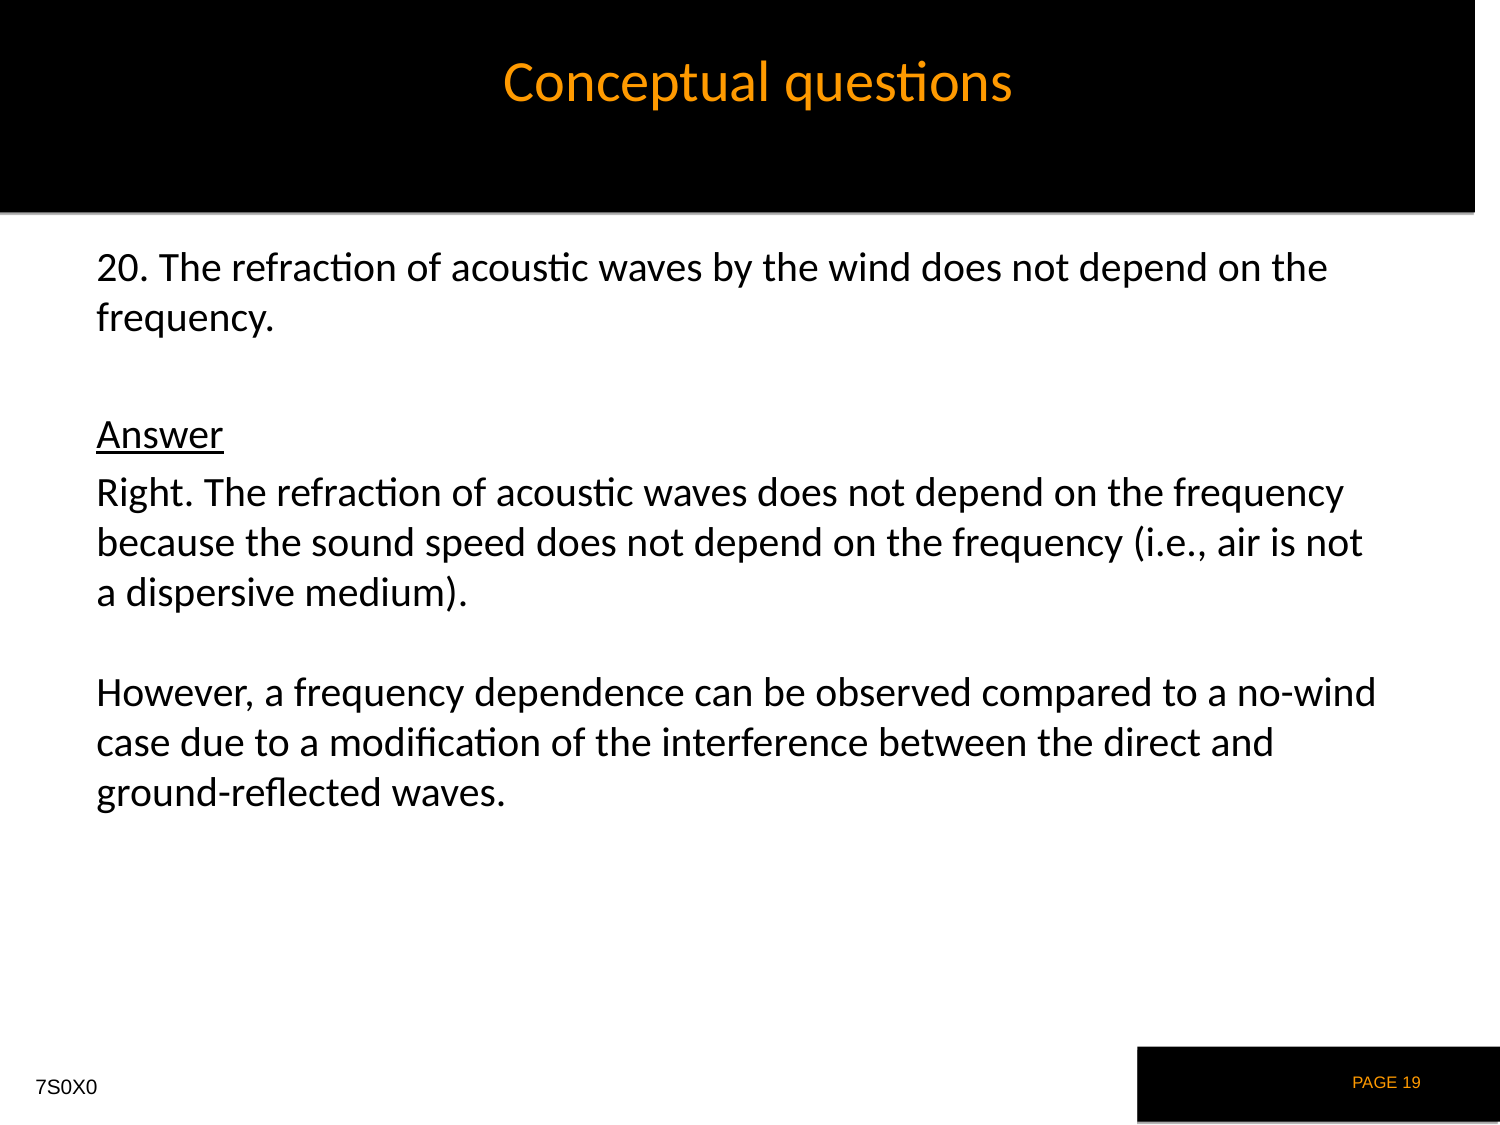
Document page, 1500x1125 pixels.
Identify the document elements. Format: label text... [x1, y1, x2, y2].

text_box 7S0X0 [35, 1070, 626, 1102]
text_box PAGE 19 [1352, 1066, 1453, 1098]
text_box [0, 0, 1475, 213]
list 20. The refraction of acoustic waves by the wind does not depend on the frequency. Answer Right. The refraction of acoustic waves does not depend on the frequency because the sound speed does not depend on the frequency (i.e., air is not a dispersive medium). However, a frequency dependence can be observed compared to a no-wind case due to a modification of the interference between the direct and ground-reflected waves. [81, 232, 1394, 419]
title Conceptual questions [100, 35, 1417, 187]
text_box [1137, 1046, 1500, 1122]
